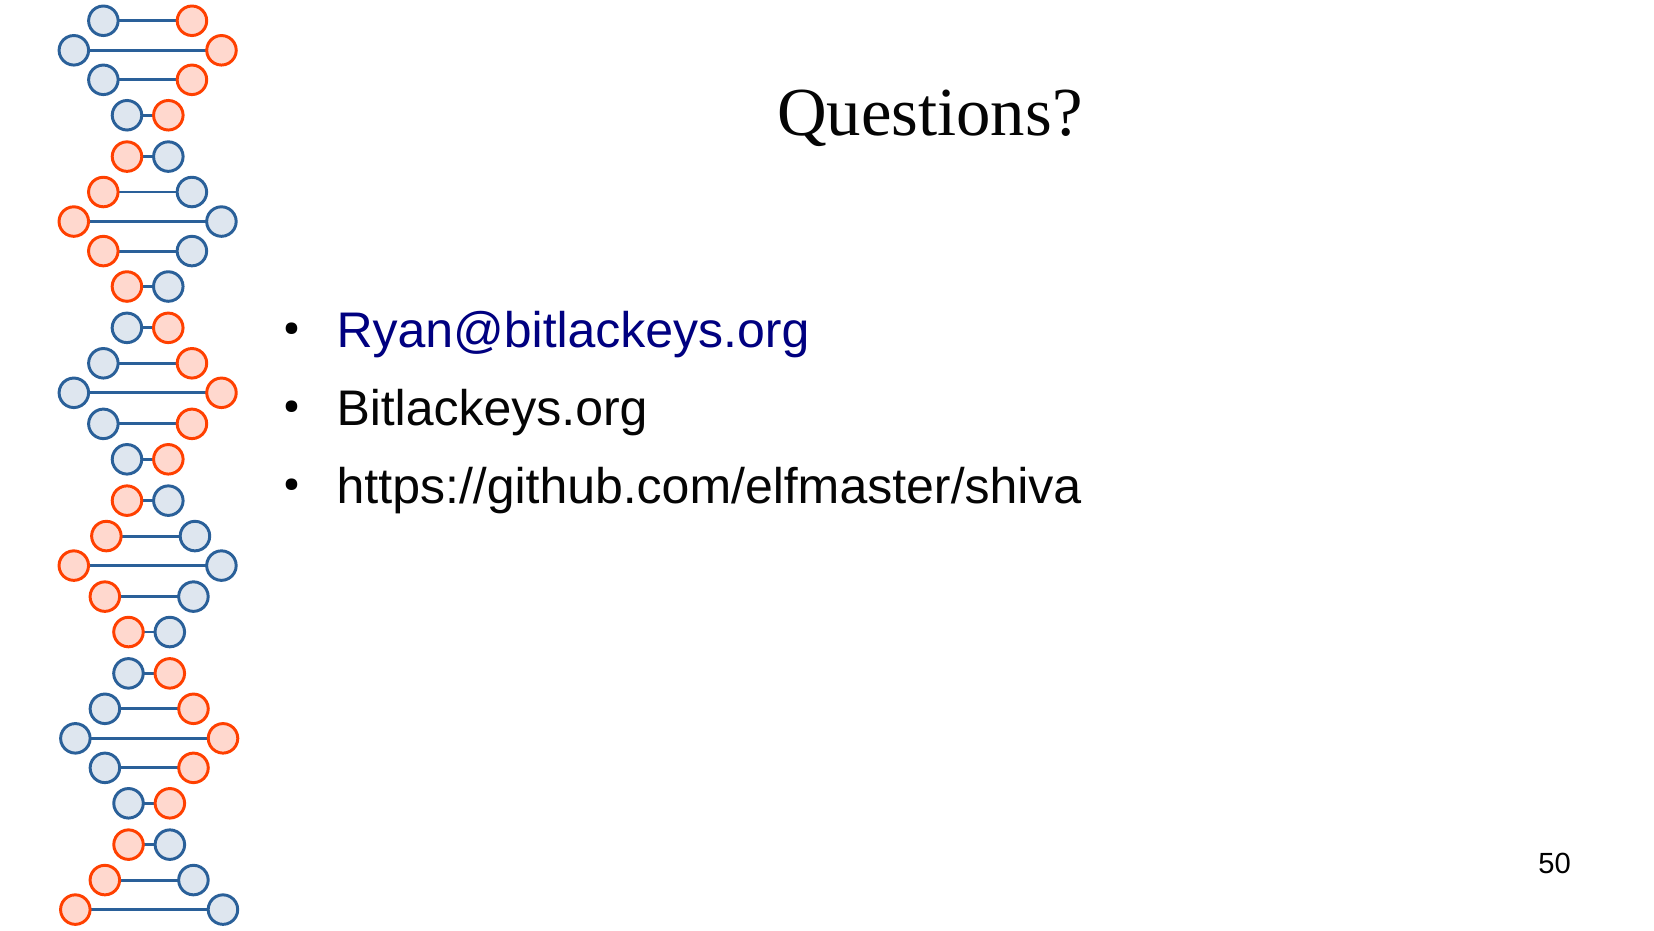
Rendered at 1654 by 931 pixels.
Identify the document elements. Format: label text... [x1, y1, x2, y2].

title Questions? [265, 35, 1595, 189]
list Ryan@bitlackeys.org Bitlackeys.org https://github.com/elfmaster/shiva [265, 224, 1595, 764]
